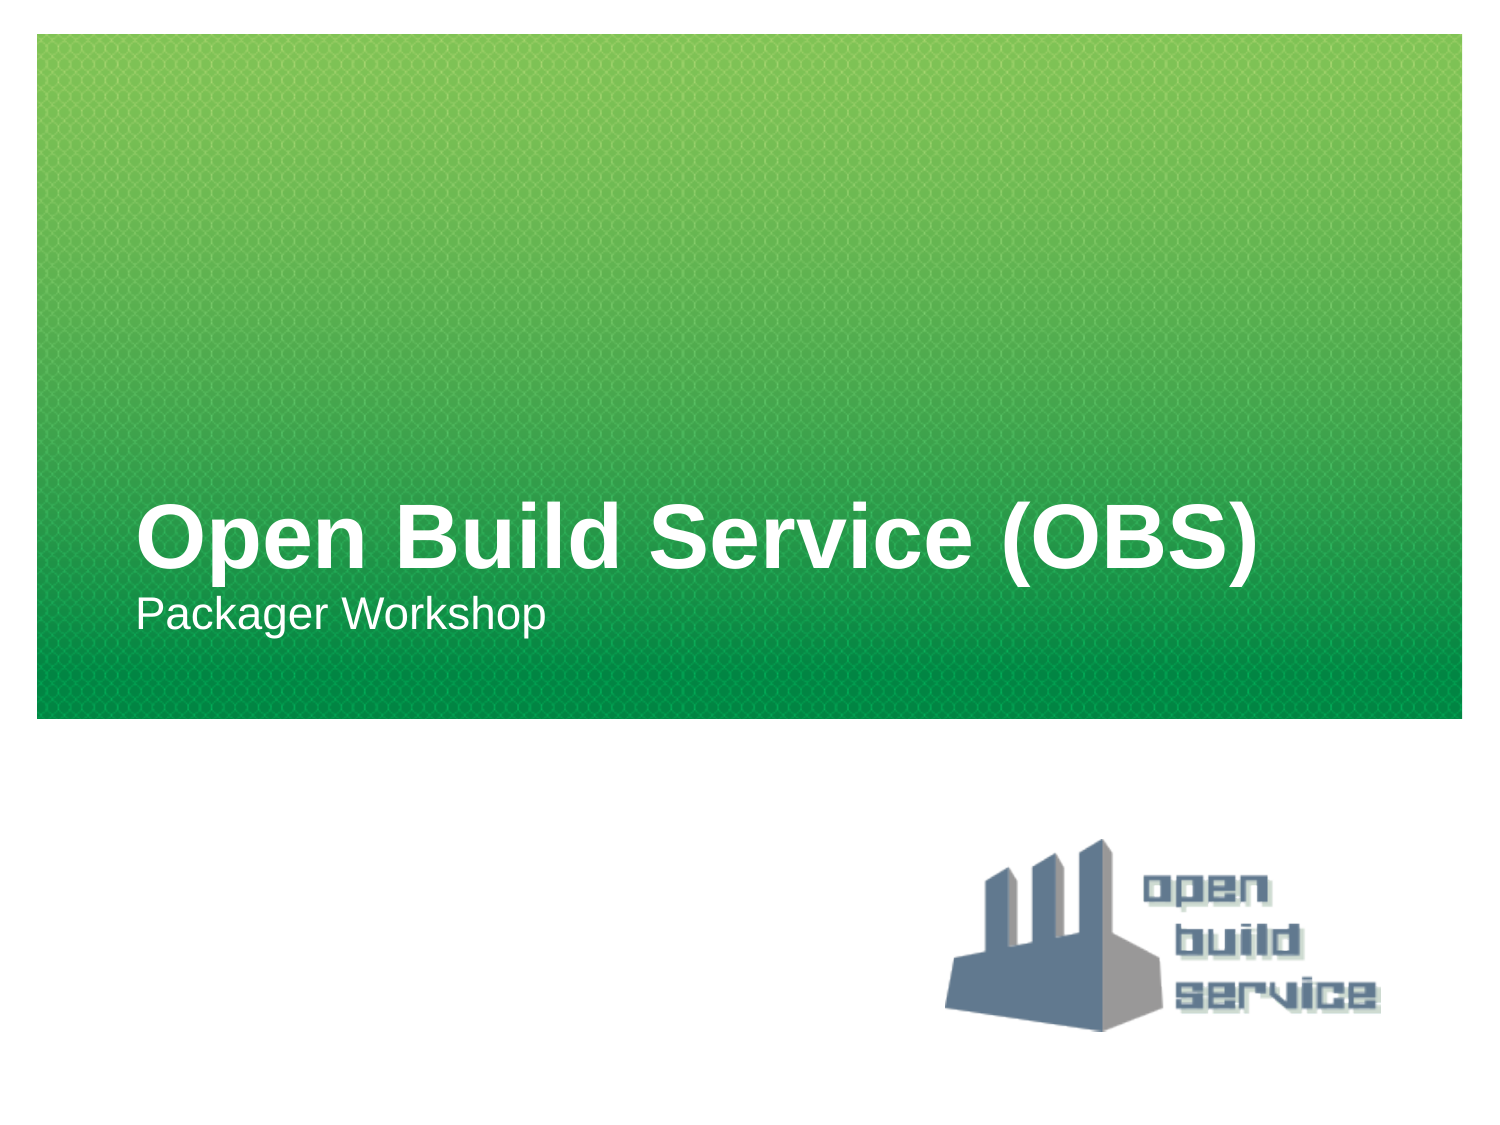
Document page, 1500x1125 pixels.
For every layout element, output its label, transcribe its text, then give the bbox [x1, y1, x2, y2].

picture [945, 839, 1381, 1032]
title Open Build Service (OBS) Packager Workshop [135, 388, 1409, 640]
picture [37, 34, 1463, 719]
